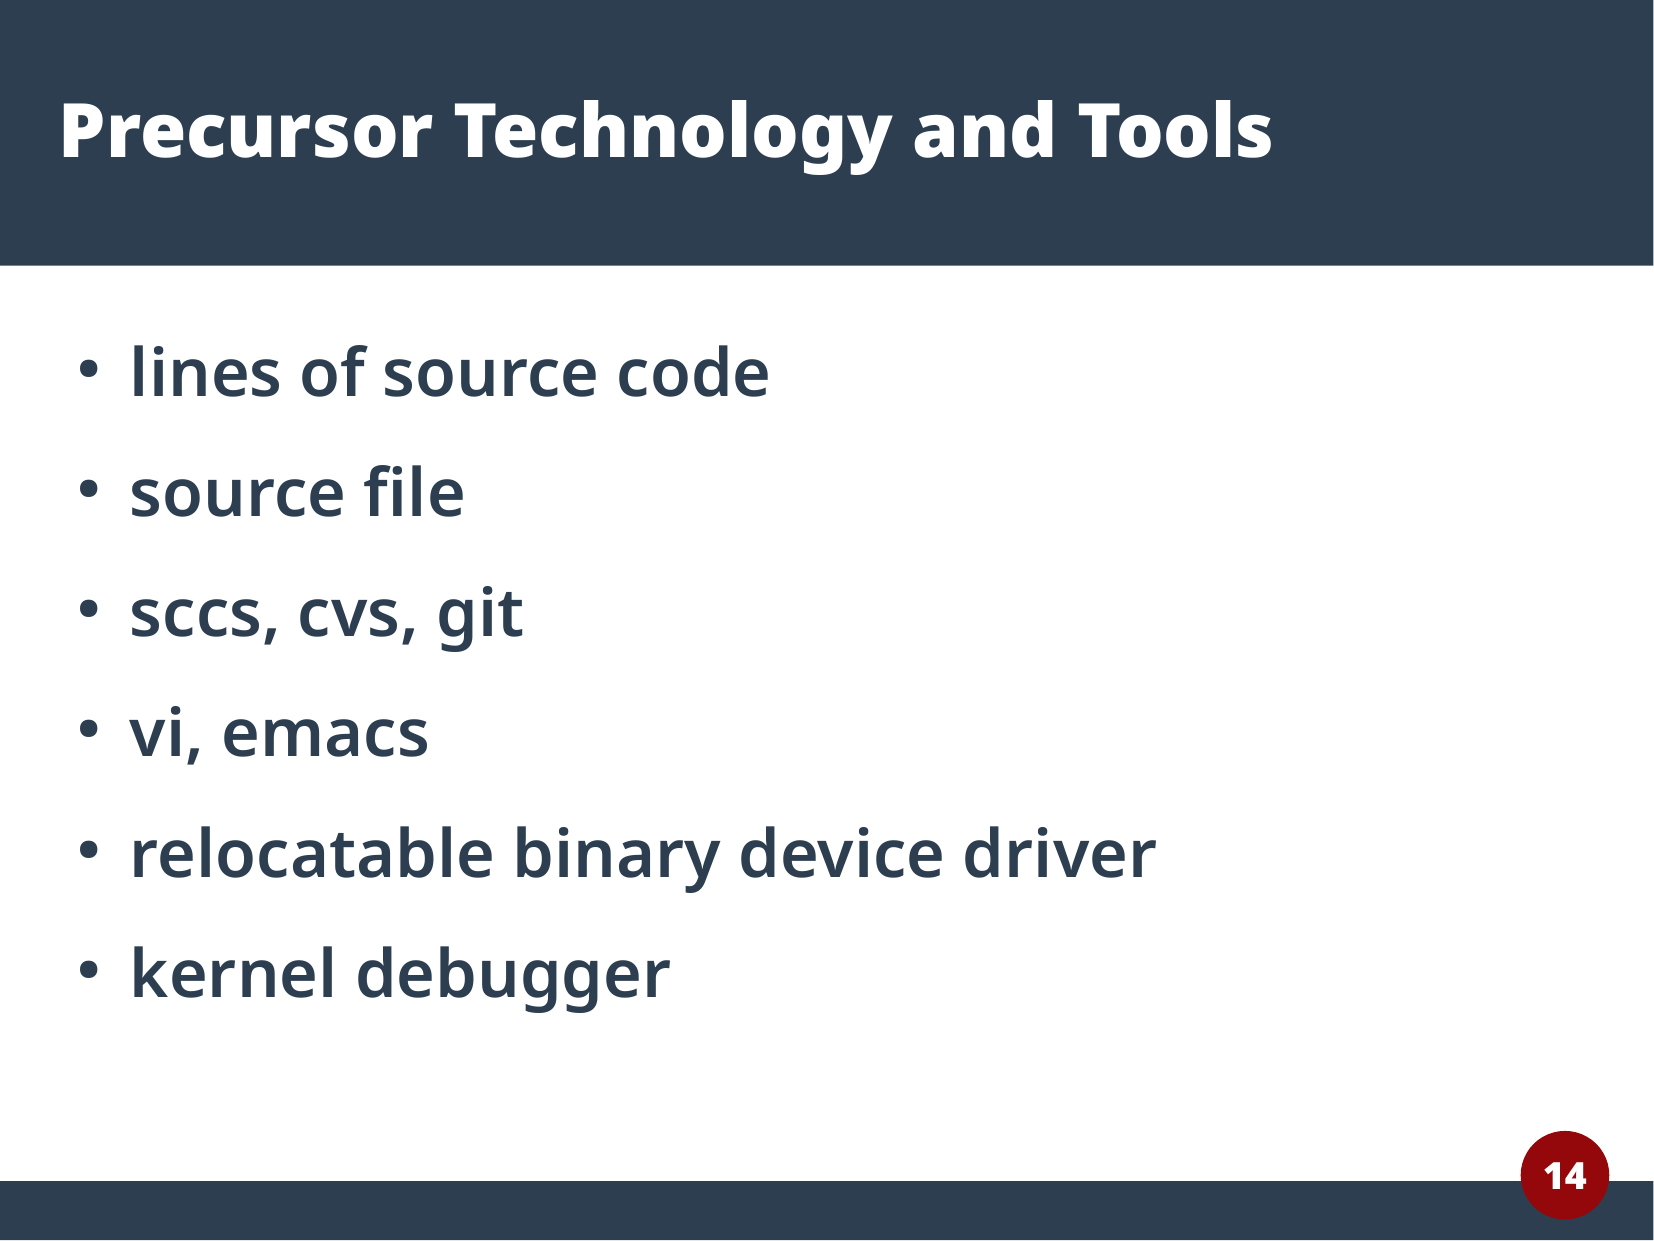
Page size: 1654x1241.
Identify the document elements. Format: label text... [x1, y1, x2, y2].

text_box [59, 49, 1595, 207]
list lines of source code source file sccs, cvs, git vi, emacs relocatable binary device driver kernel debugger [59, 324, 1595, 1152]
